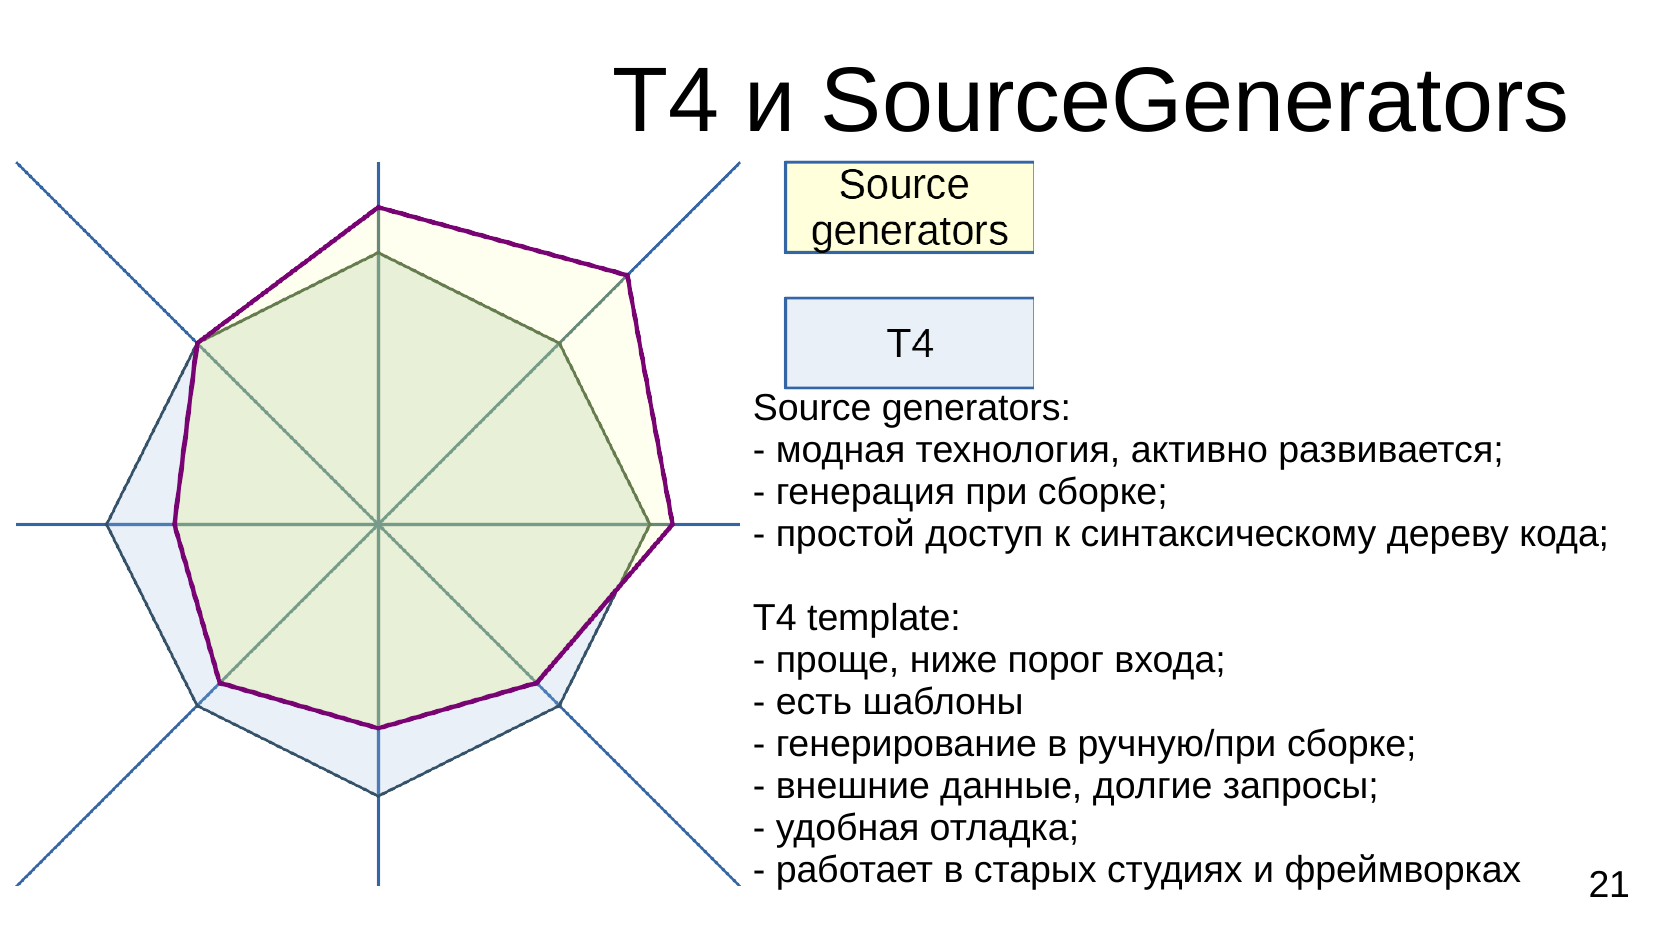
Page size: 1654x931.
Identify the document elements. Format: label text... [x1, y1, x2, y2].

text_box Source generators: - модная технология, активно развивается; - генерация при сборке; - простой доступ к синтаксическому дереву кода; T4 template: - проще, ниже порог входа; - есть шаблоны - генерирование в ручную/при сборке; - внешние данные, долгие запросы; - удобная отладка; - работает в старых студиях и фреймворках [738, 378, 1654, 931]
title T4 и SourceGenerators [82, 21, 1571, 178]
picture [14, 160, 1034, 886]
